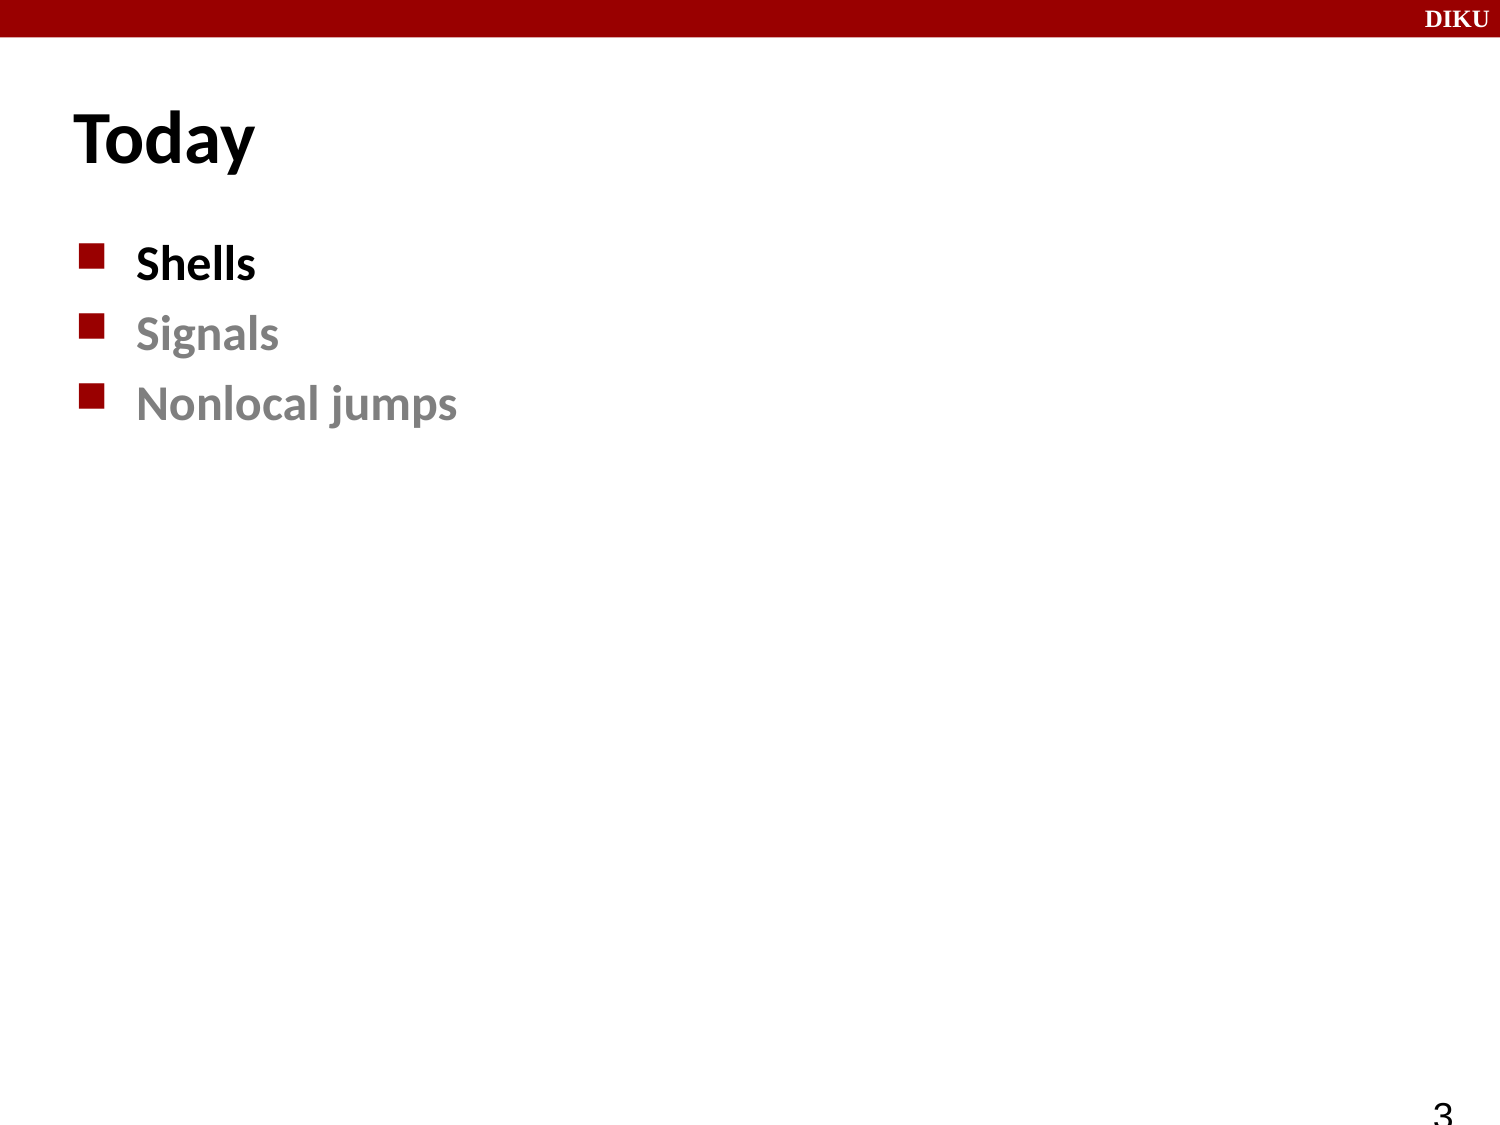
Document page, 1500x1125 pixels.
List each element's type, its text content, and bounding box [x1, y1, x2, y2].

text_box Today [58, 71, 1304, 197]
text_box Shells Signals Nonlocal jumps [65, 223, 1361, 1039]
